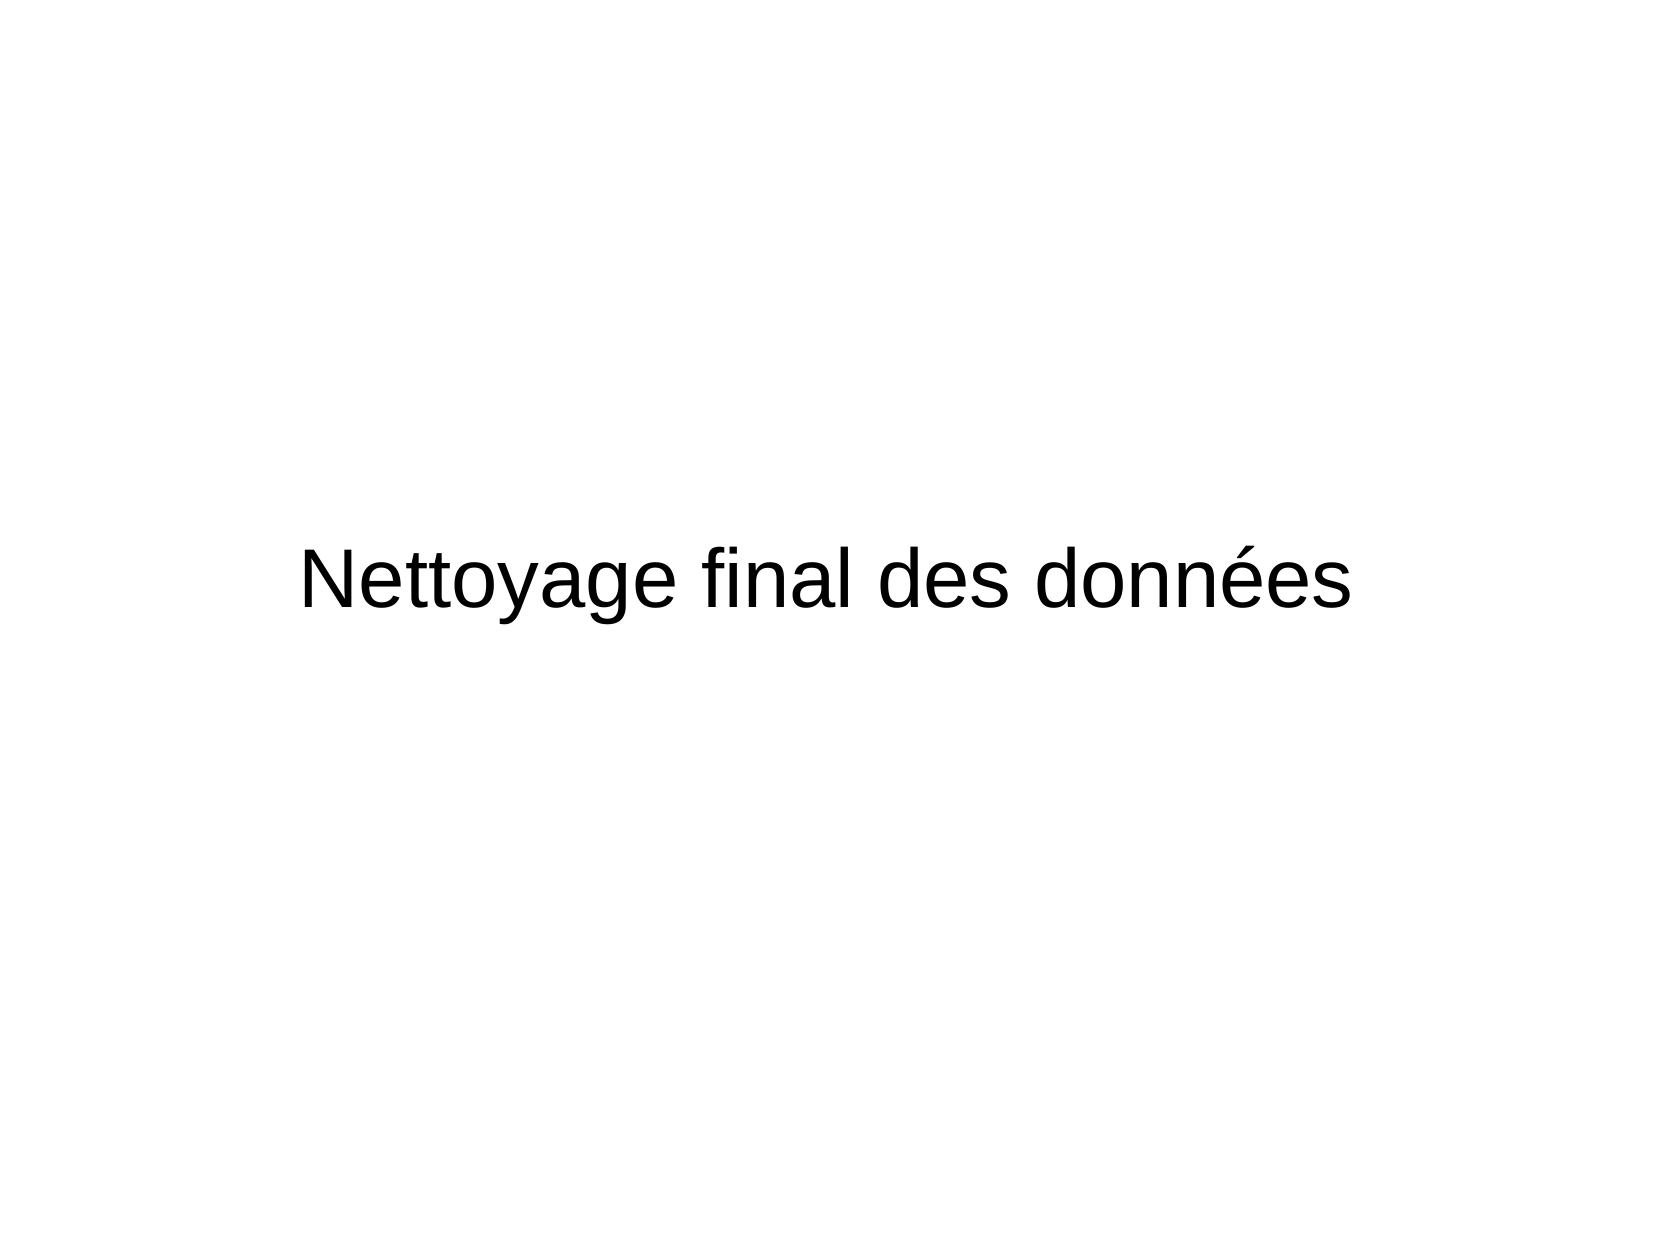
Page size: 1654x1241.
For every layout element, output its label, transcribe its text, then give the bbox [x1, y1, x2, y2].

subtitle Nettoyage final des données [82, 49, 1571, 1109]
